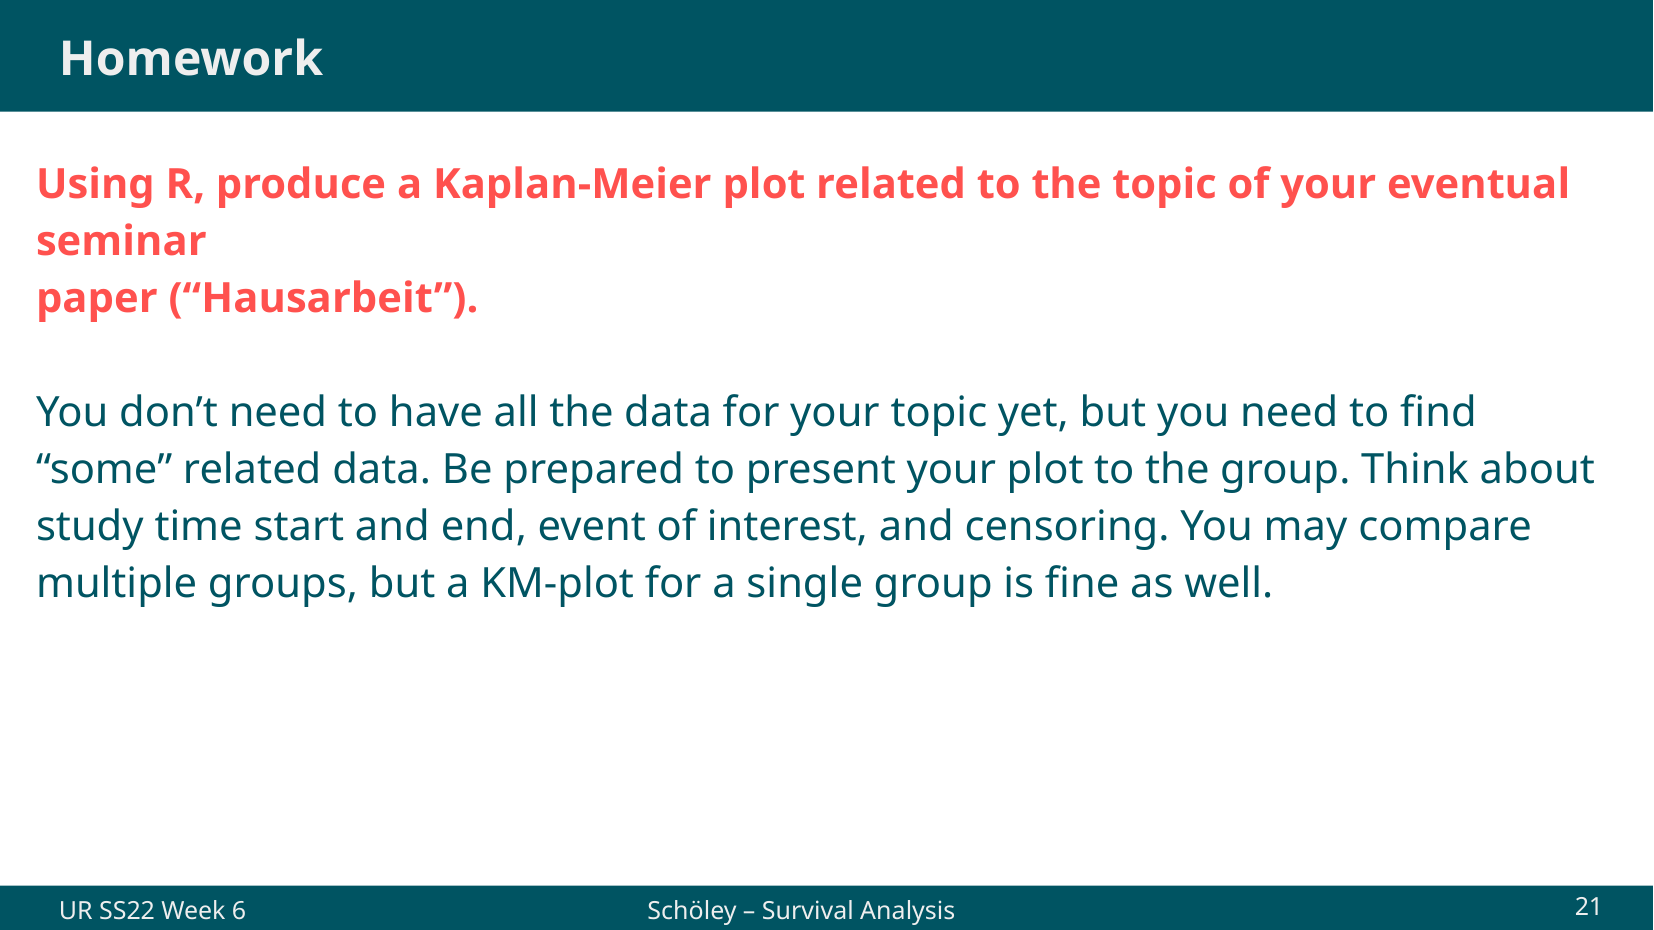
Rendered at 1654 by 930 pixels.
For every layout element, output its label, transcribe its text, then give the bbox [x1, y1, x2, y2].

text_box Using R, produce a Kaplan-Meier plot related to the topic of your eventual seminar paper (“Hausarbeit”). You don’t need to have all the data for your topic yet, but you need to find “some” related data. Be prepared to present your plot to the group. Think about study time start and end, event of interest, and censoring. You may compare multiple groups, but a KM-plot for a single group is fine as well. [21, 146, 1636, 710]
title Homework [58, 0, 1594, 117]
